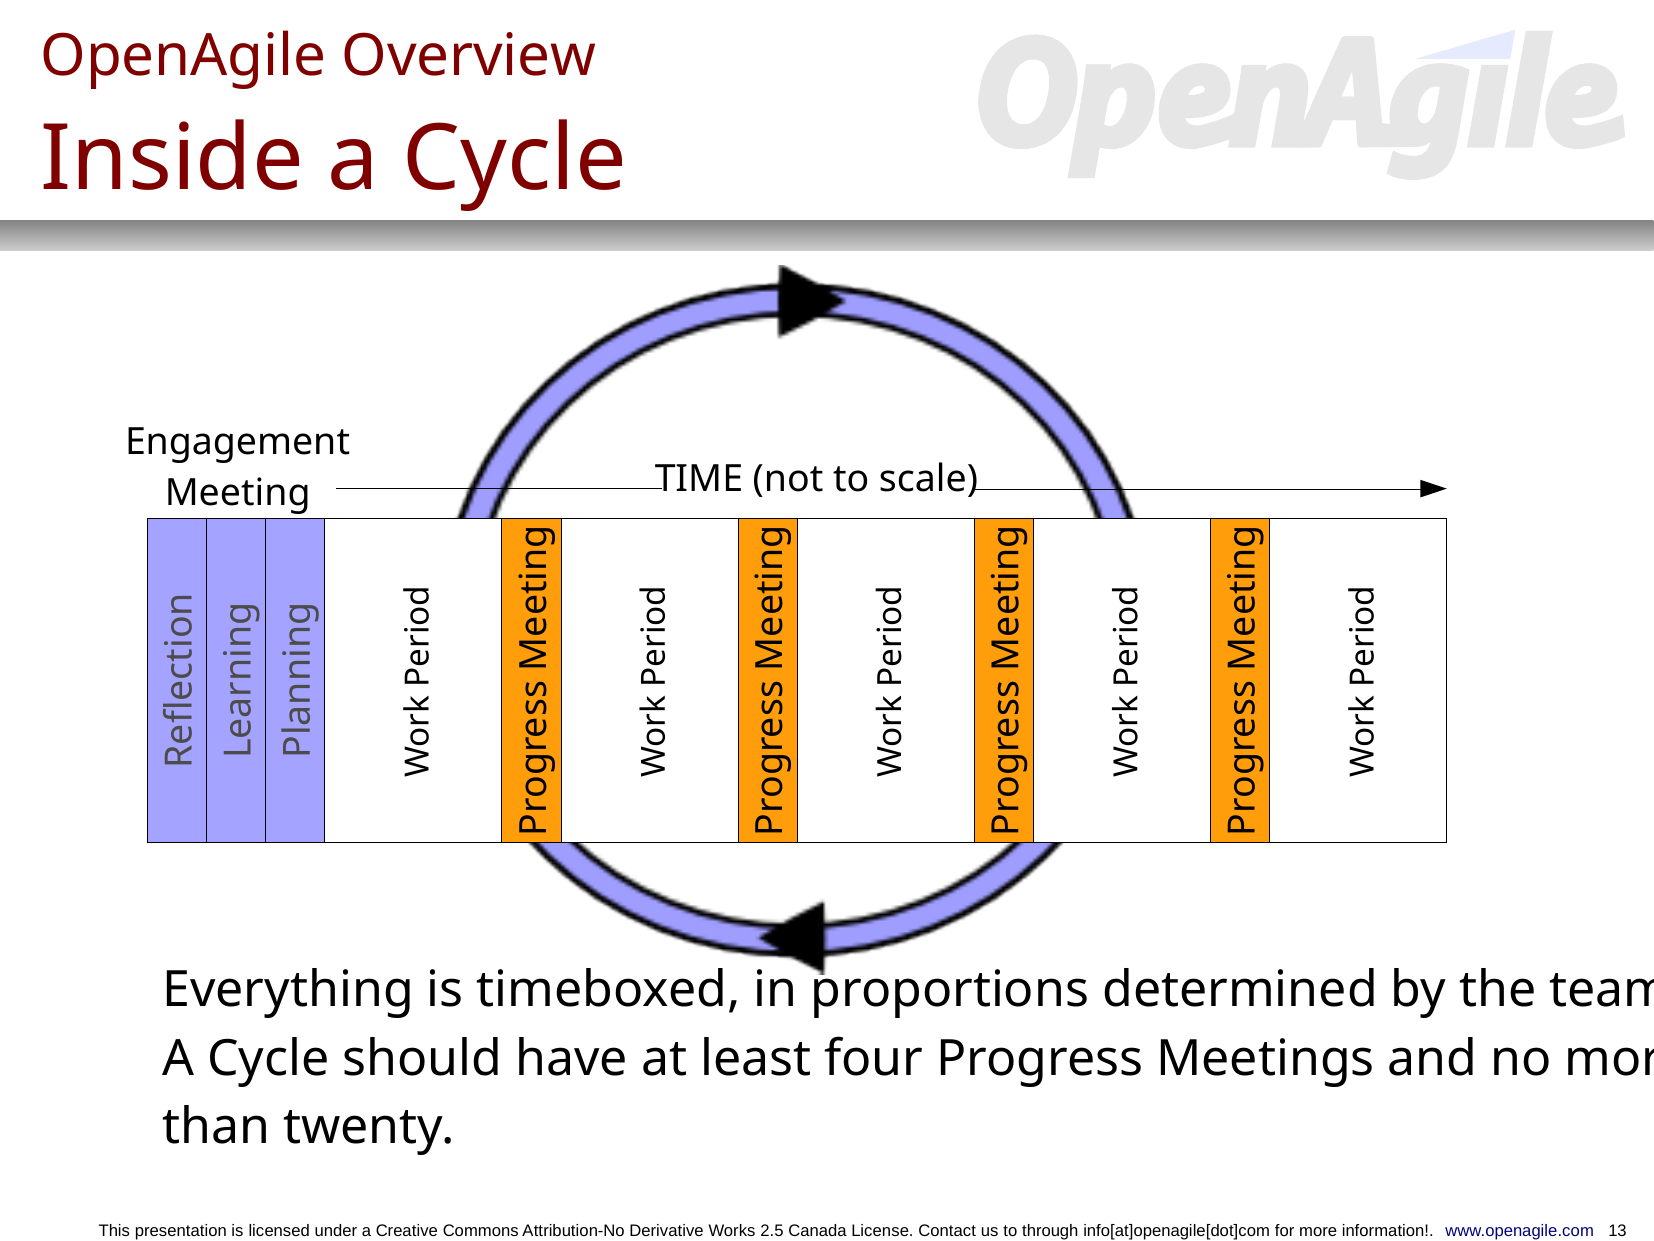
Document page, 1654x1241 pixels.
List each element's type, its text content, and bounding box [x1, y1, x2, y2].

text_box Work Period [1333, 577, 1388, 786]
text_box Progress Meeting [1210, 518, 1270, 843]
text_box Work Period [861, 577, 916, 786]
text_box Work Period [388, 577, 443, 786]
picture [442, 489, 1152, 518]
text_box [325, 518, 501, 843]
text_box TIME (not to scale) [651, 447, 982, 507]
text_box Everything is timeboxed, in proportions determined by the team. A Cycle should have at least four Progress Meetings and no more than twenty. [147, 946, 1574, 1140]
text_box [1034, 518, 1210, 843]
text_box [1270, 518, 1447, 843]
text_box [798, 518, 974, 843]
text_box Progress Meeting [501, 518, 562, 843]
text_box Reflection [147, 518, 206, 843]
text_box [562, 518, 738, 843]
text_box Progress Meeting [974, 518, 1034, 843]
title OpenAgile Overview Inside a Cycle [40, 8, 1654, 222]
text_box Planning [265, 518, 325, 843]
picture [442, 265, 1152, 489]
text_box Work Period [624, 577, 680, 786]
text_box Learning [206, 518, 265, 843]
text_box Progress Meeting [738, 518, 798, 843]
text_box Engagement Meeting [124, 413, 351, 518]
picture [442, 843, 1152, 946]
text_box Work Period [1097, 577, 1152, 786]
